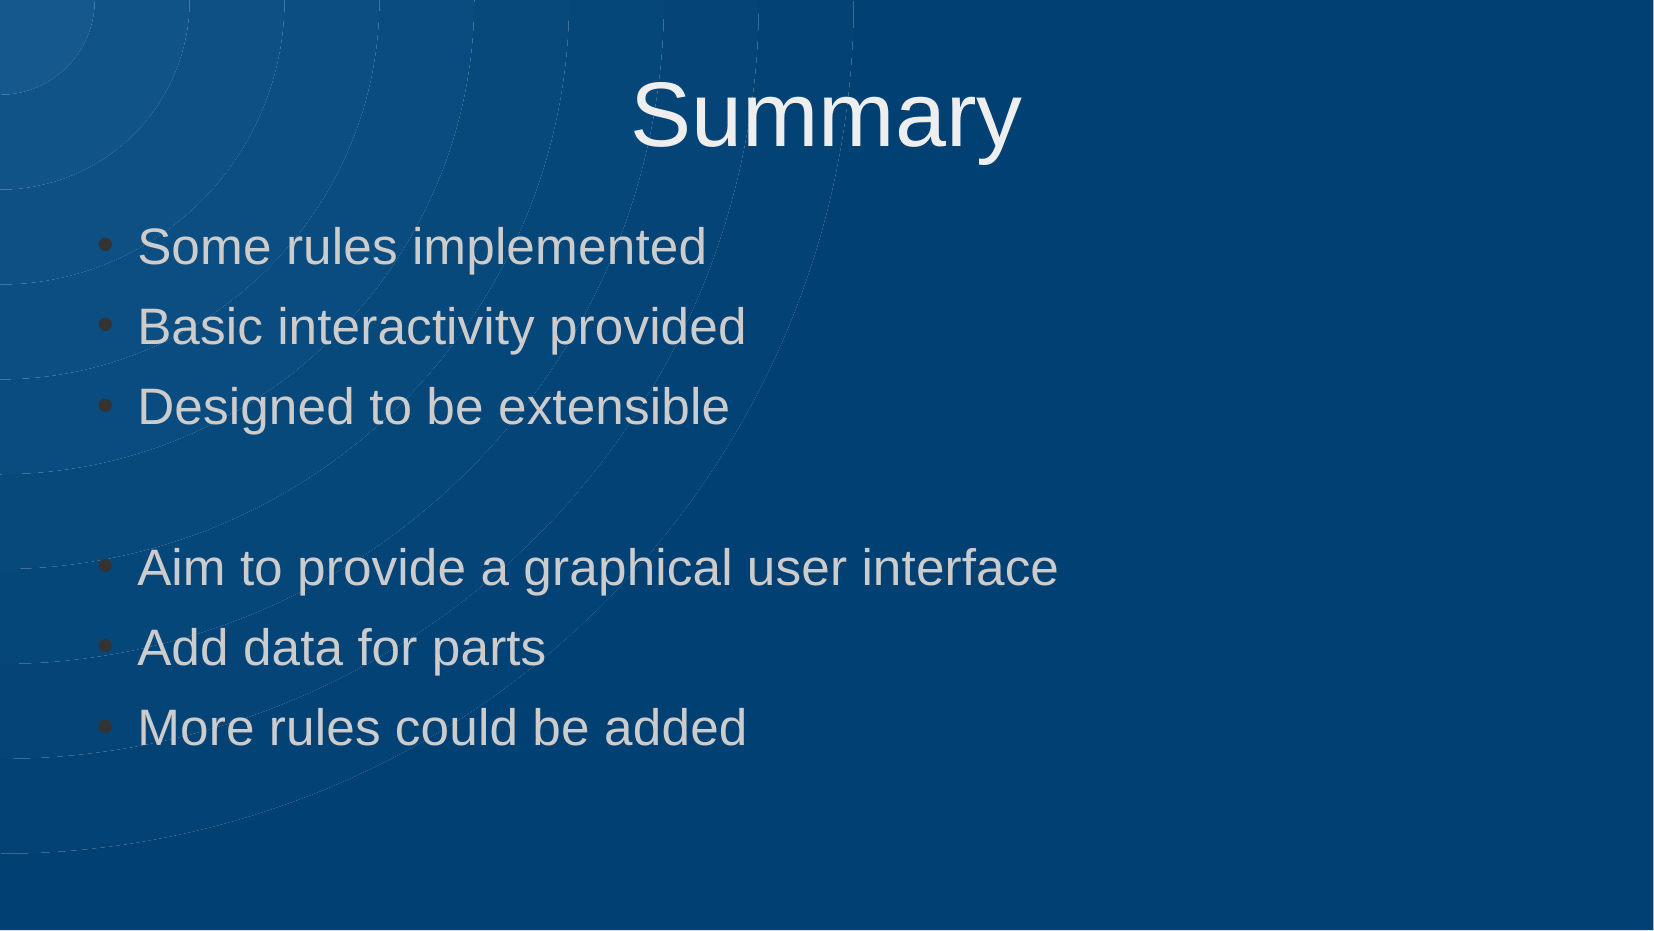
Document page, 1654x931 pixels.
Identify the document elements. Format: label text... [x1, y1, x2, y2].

list Some rules implemented Basic interactivity provided Designed to be extensible Aim to provide a graphical user interface Add data for parts More rules could be added [82, 217, 1571, 758]
title Summary [82, 37, 1571, 193]
